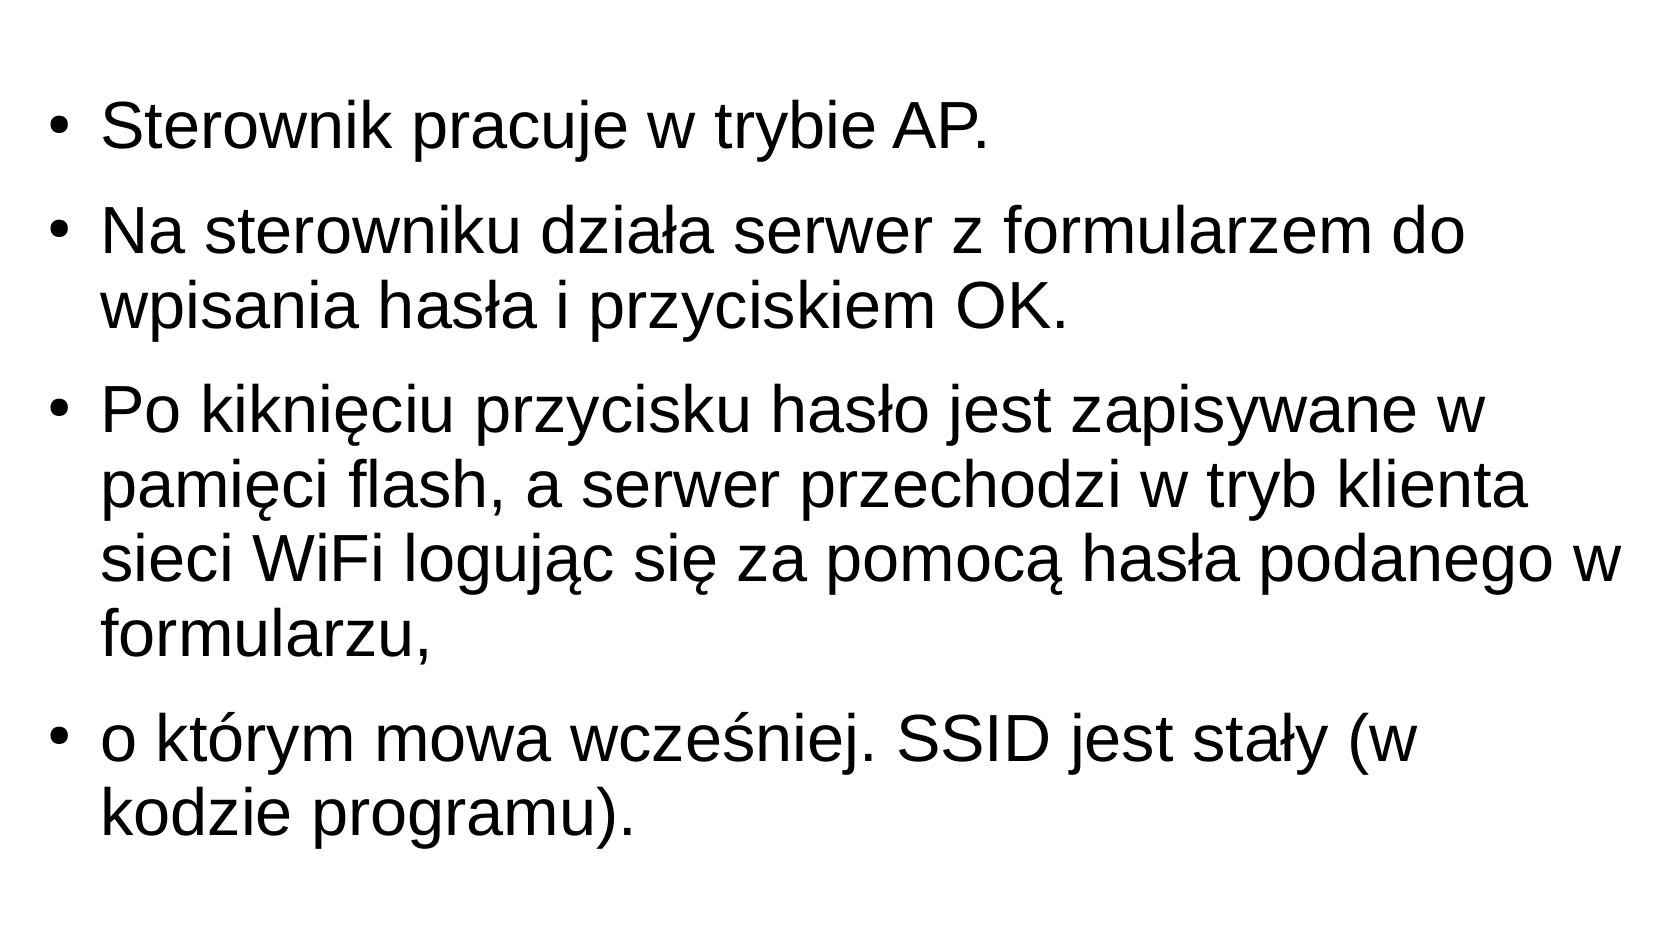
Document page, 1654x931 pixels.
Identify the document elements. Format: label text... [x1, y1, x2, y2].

list Sterownik pracuje w trybie AP. Na sterowniku działa serwer z formularzem do wpisania hasła i przyciskiem OK. Po kiknięciu przycisku hasło jest zapisywane w pamięci flash, a serwer przechodzi w tryb klienta sieci WiFi logując się za pomocą hasła podanego w formularzu, o którym mowa wcześniej. SSID jest stały (w kodzie programu). [29, 88, 1625, 886]
